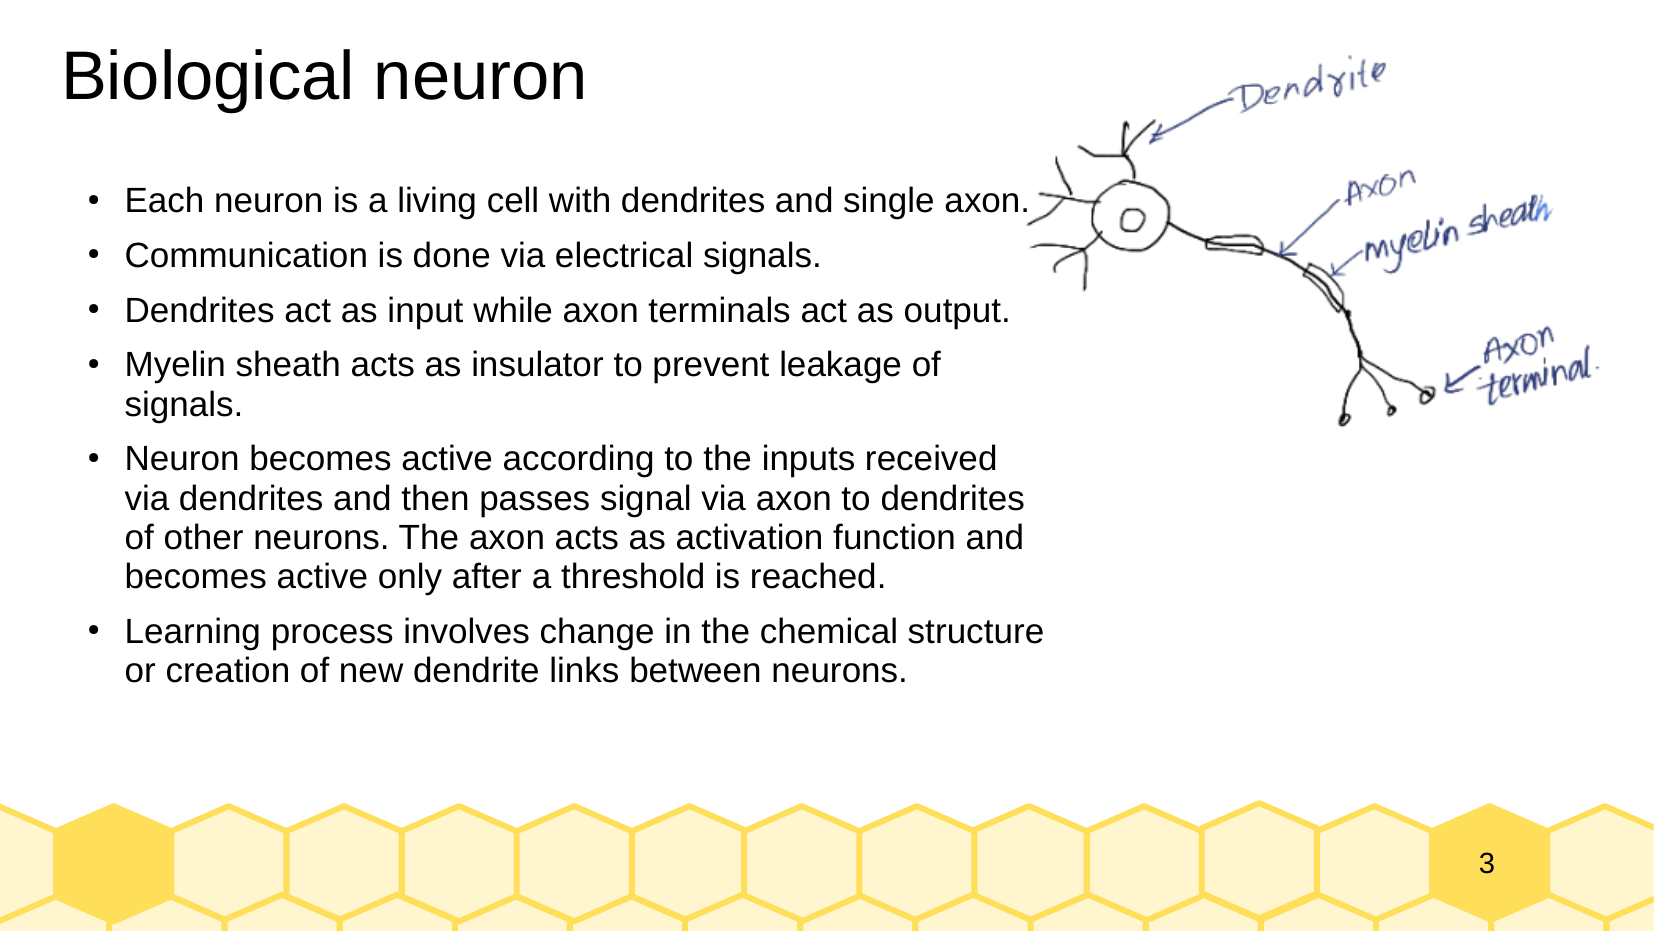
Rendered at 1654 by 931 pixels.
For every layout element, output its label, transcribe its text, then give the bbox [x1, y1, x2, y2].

list Each neuron is a living cell with dendrites and single axon. Communication is done via electrical signals. Dendrites act as input while axon terminals act as output. Myelin sheath acts as insulator to prevent leakage of signals. Neuron becomes active according to the inputs received via dendrites and then passes signal via axon to dendrites of other neurons. The axon acts as activation function and becomes active only after a threshold is reached. Learning process involves change in the chemical structure or creation of new dendrite links between neurons. [75, 181, 1051, 713]
picture [1012, 43, 1624, 451]
title Biological neuron [61, 2, 1538, 151]
